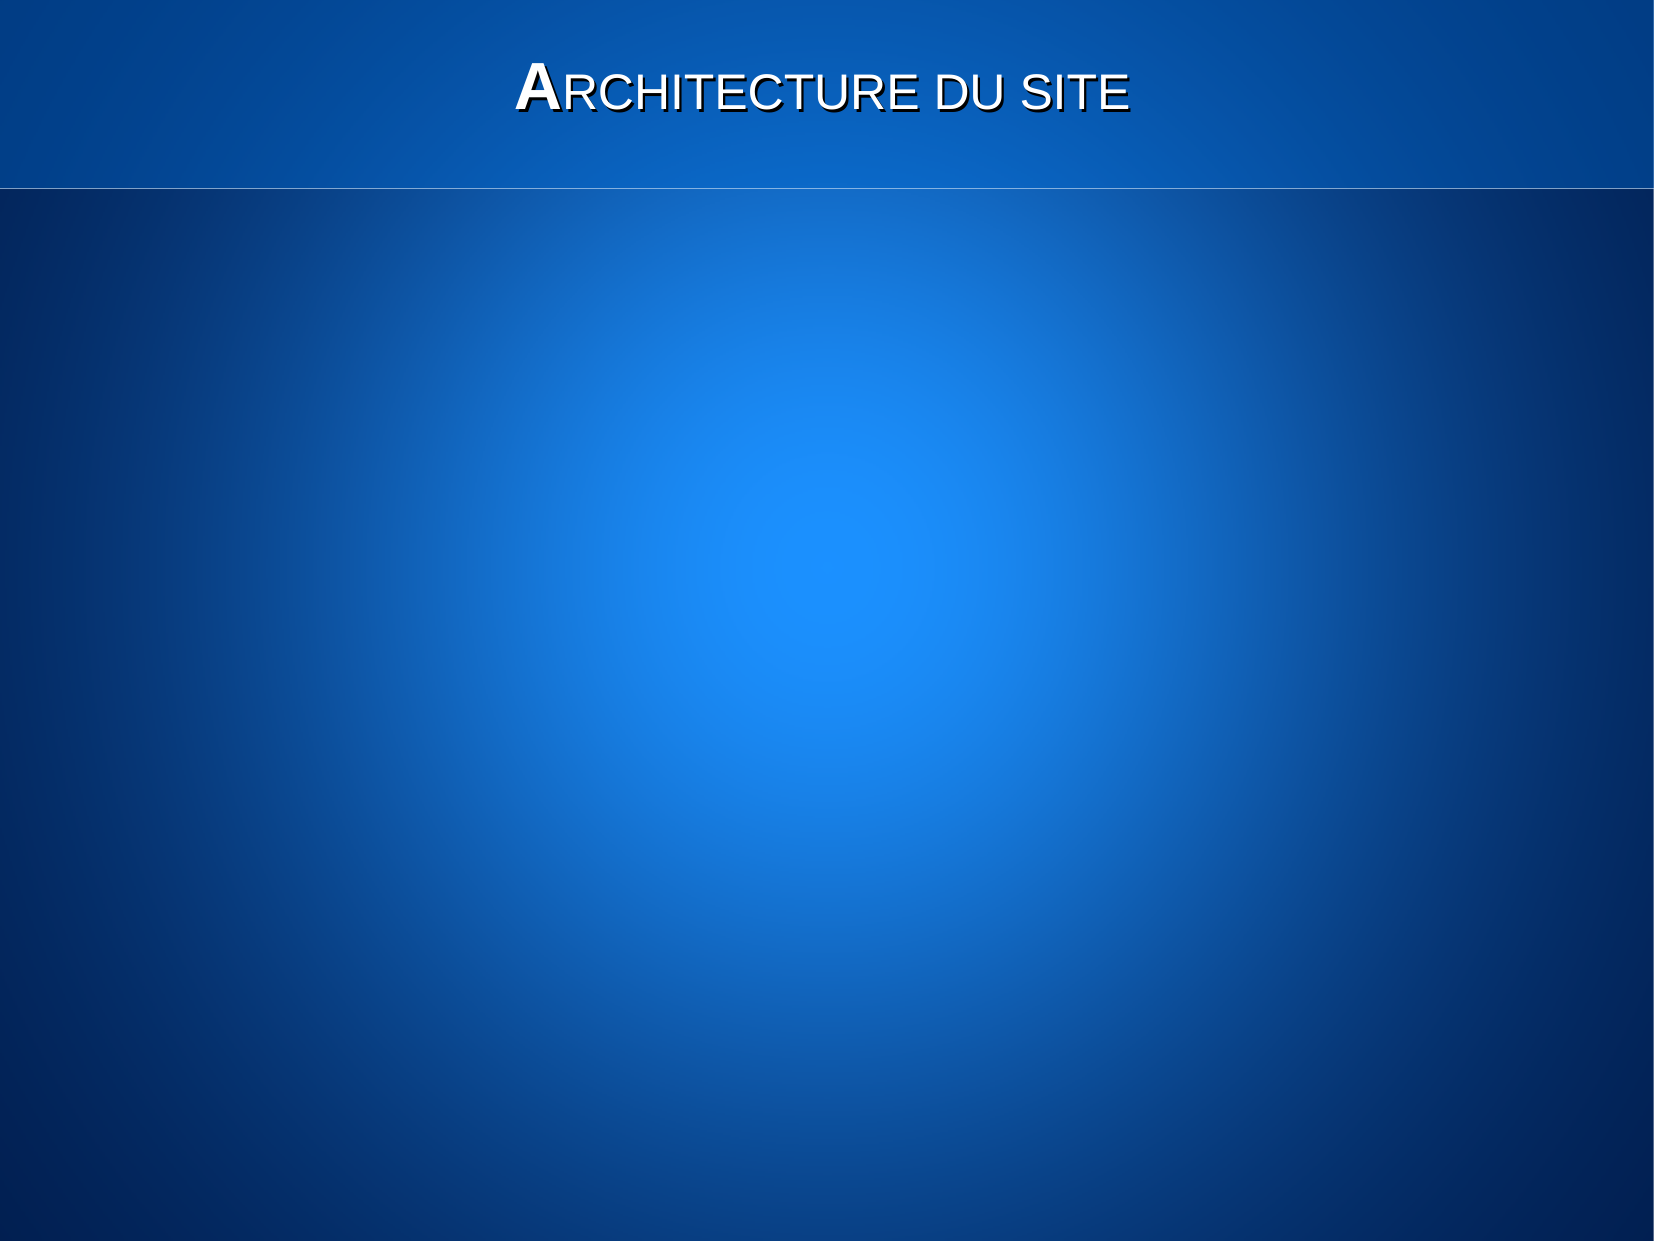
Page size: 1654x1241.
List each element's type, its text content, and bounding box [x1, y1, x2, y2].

text_box [0, 0, 1654, 189]
text_box ARCHITECTURE DU SITE [499, 41, 1155, 133]
picture [0, 189, 1654, 1241]
